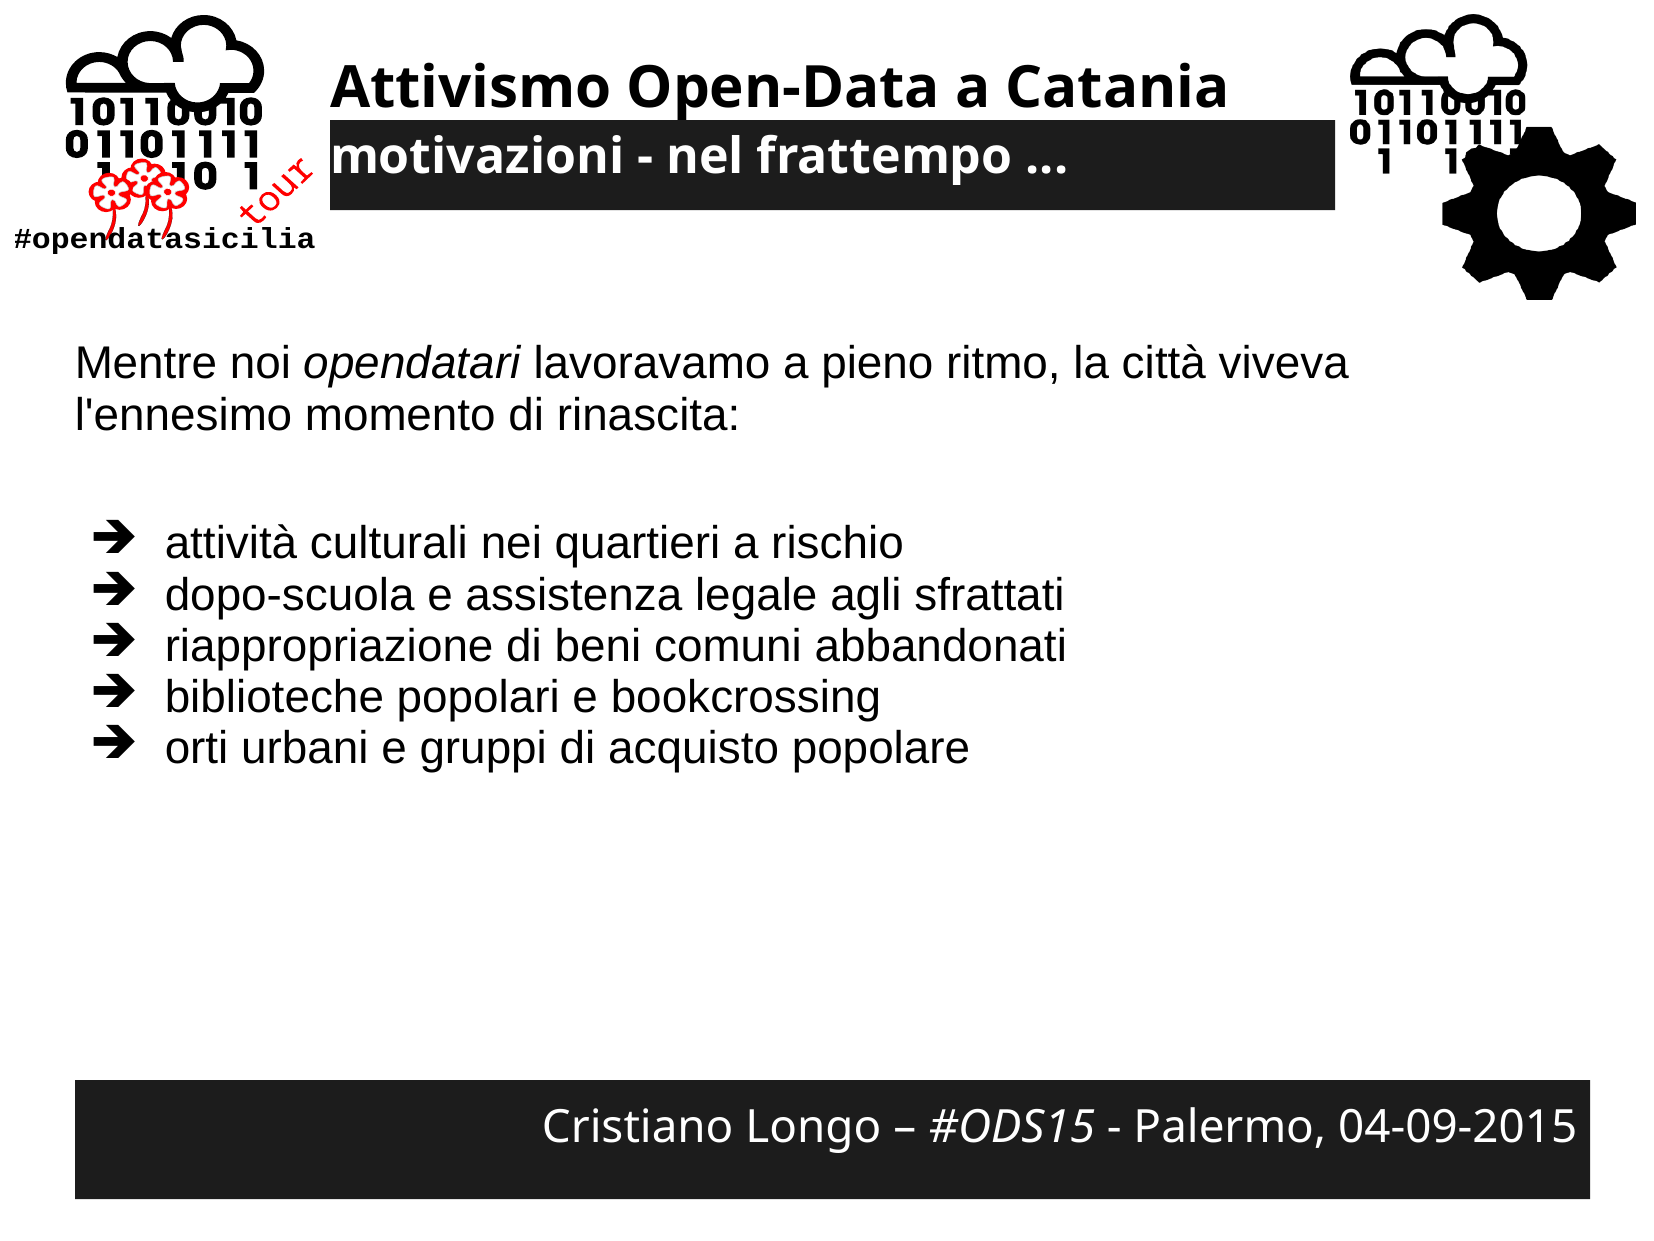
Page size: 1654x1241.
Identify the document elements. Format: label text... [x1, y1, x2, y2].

list Attivismo Open-Data a Catania [330, 45, 1321, 120]
list Cristiano Longo – #ODS15 - Palermo, 04-09-2015 [75, 1080, 1591, 1200]
picture [15, 15, 316, 256]
text_box Mentre noi opendatari lavoravamo a pieno ritmo, la città viveva l'ennesimo momento di rinascita: [60, 330, 1591, 448]
text_box attività culturali nei quartieri a rischio dopo-scuola e assistenza legale agli sfrattati riappropriazione di beni comuni abbandonati biblioteche popolari e bookcrossing orti urbani e gruppi di acquisto popolare [75, 510, 1576, 833]
picture [1350, 14, 1636, 301]
list motivazioni - nel frattempo ... [330, 120, 1336, 211]
